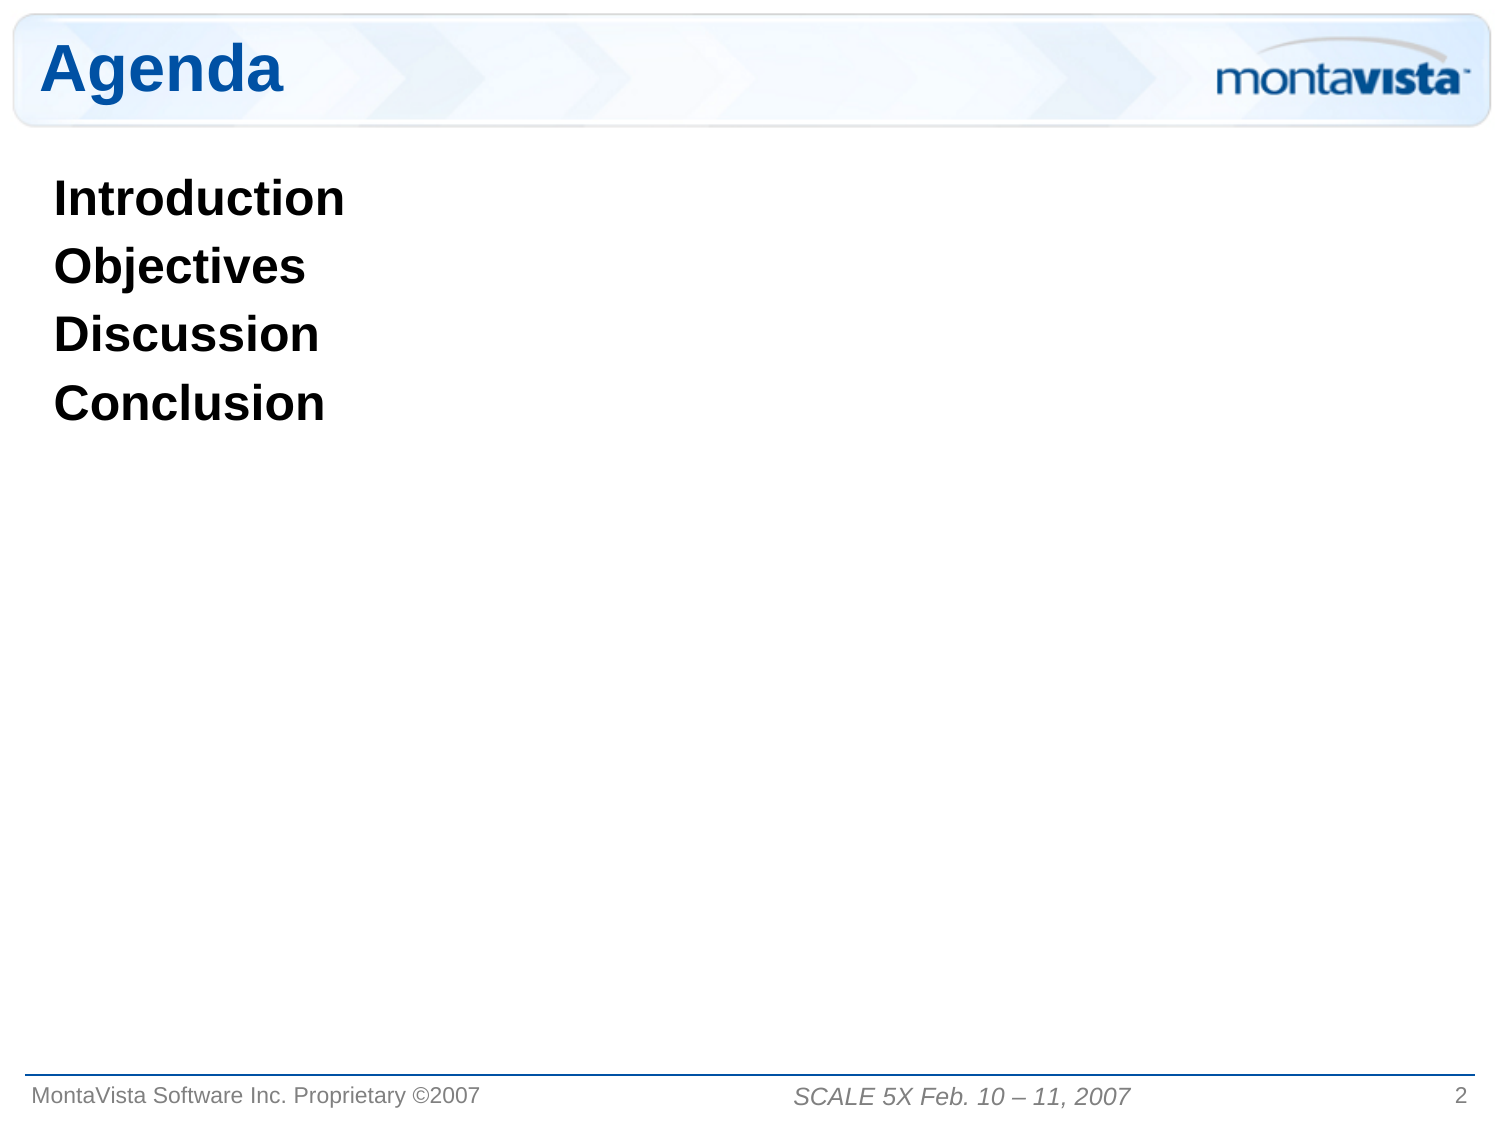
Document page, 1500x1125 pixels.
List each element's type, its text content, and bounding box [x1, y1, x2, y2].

title Agenda [24, 12, 1200, 126]
list Introduction Objectives Discussion Conclusion [24, 162, 1476, 1038]
